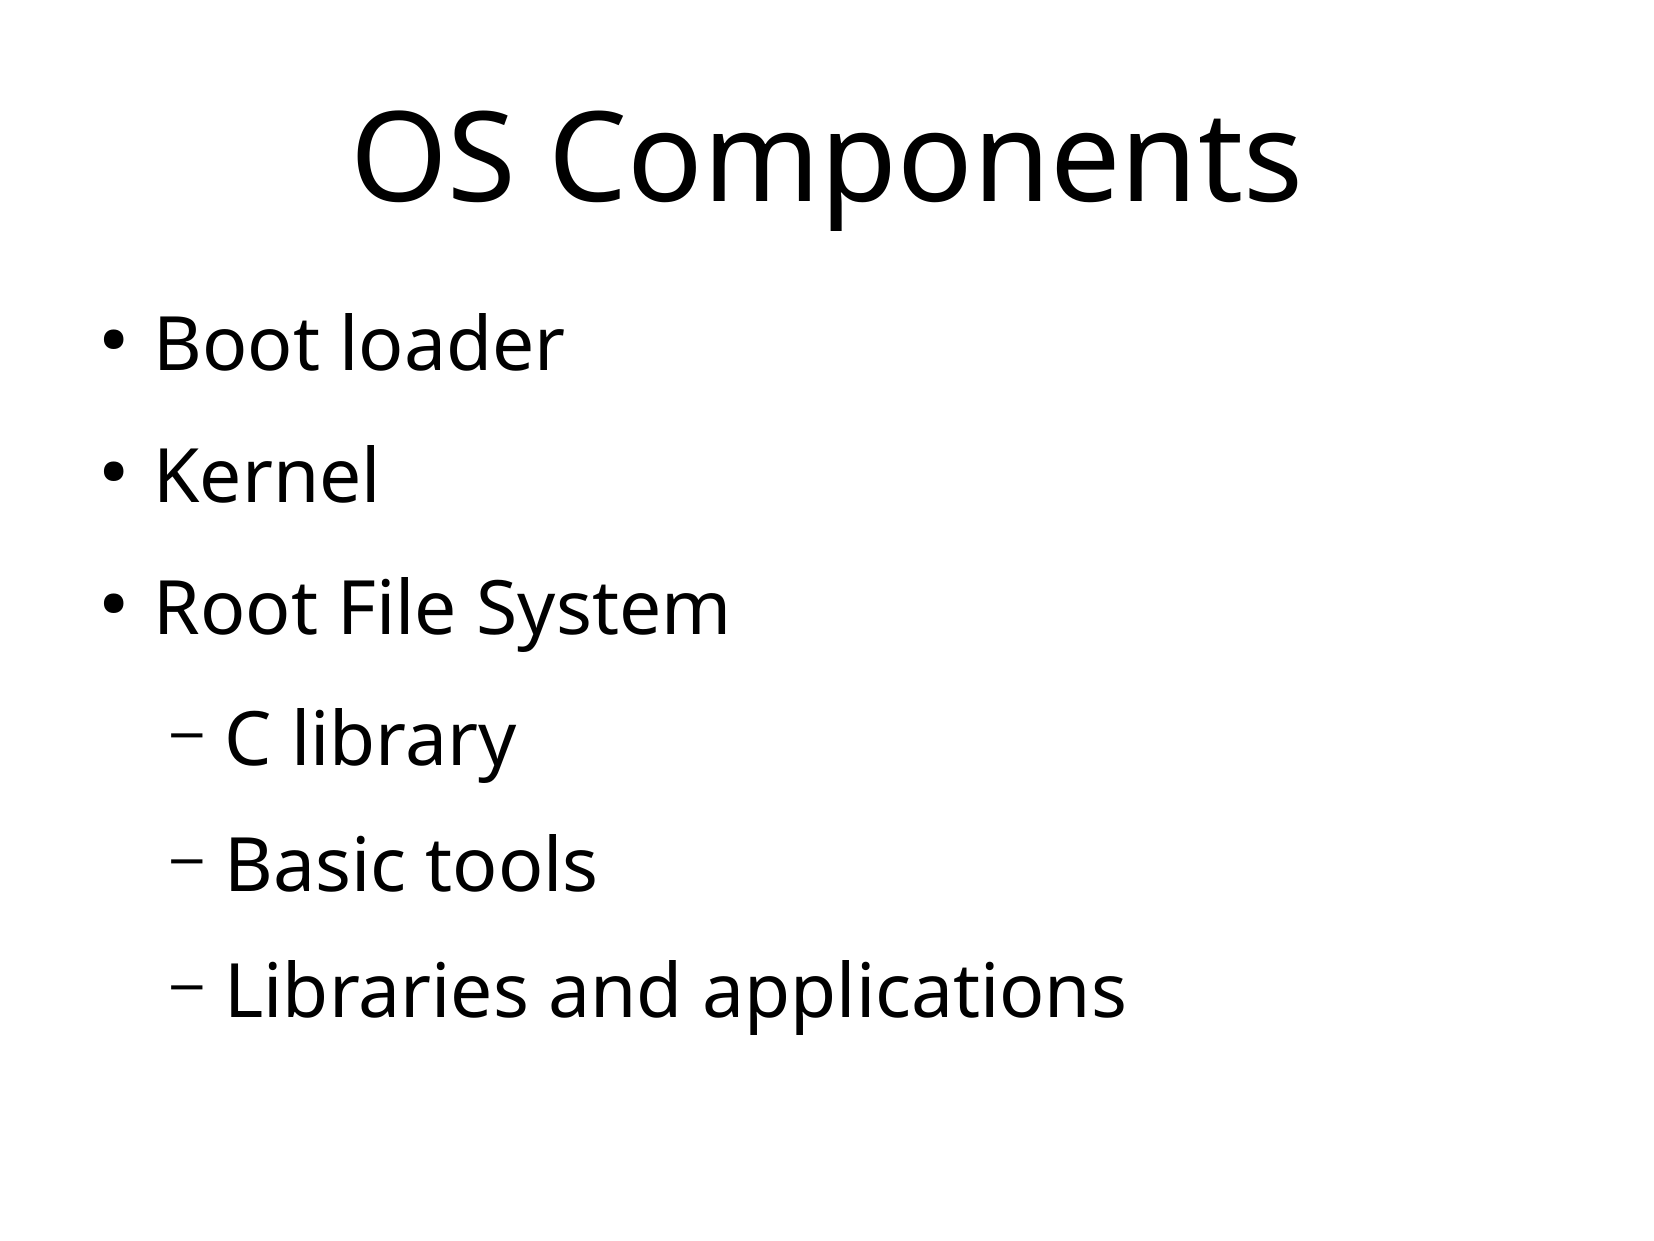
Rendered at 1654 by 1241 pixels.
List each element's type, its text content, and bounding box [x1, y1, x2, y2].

list Boot loader Kernel Root File System C library Basic tools Libraries and applications [82, 290, 1571, 1171]
title OS Components [82, 49, 1571, 257]
